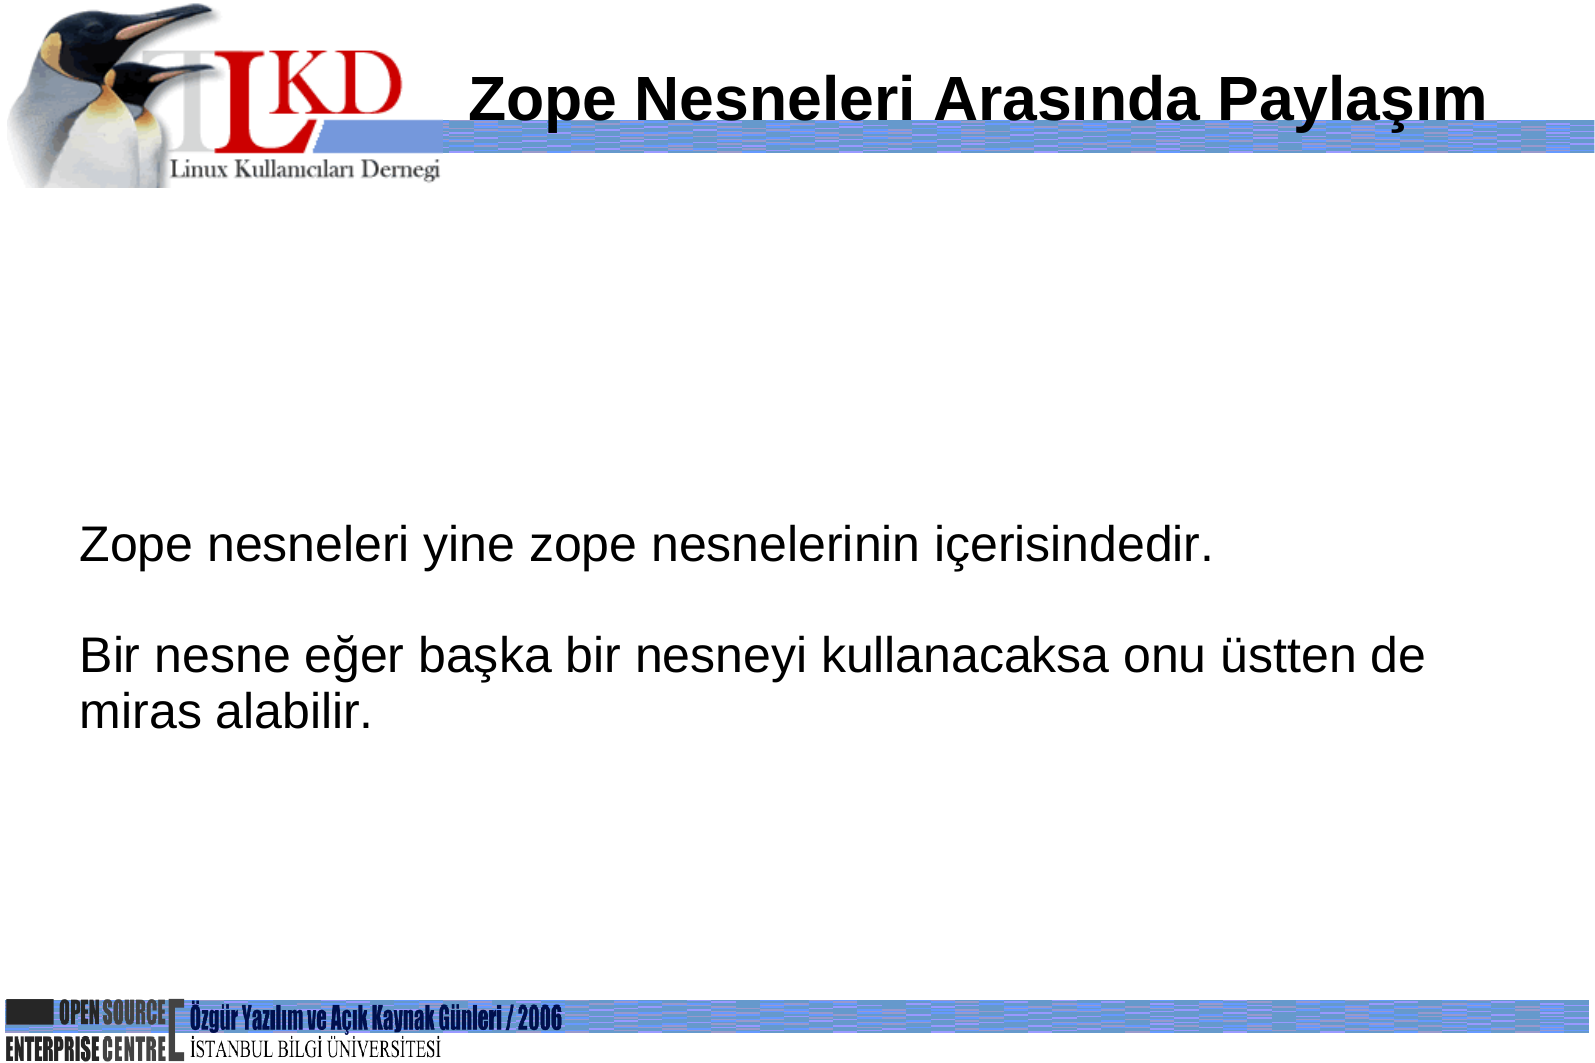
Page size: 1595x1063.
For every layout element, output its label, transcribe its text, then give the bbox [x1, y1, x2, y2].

picture [7, 0, 1595, 188]
title Zope Nesneleri Arasında Paylaşım [442, 49, 1515, 148]
subtitle Zope nesneleri yine zope nesnelerinin içerisindedir. Bir nesne eğer başka bir nesneyi kullanacaksa onu üstten de miras alabilir. [79, 256, 1515, 943]
picture [0, 879, 1589, 1063]
